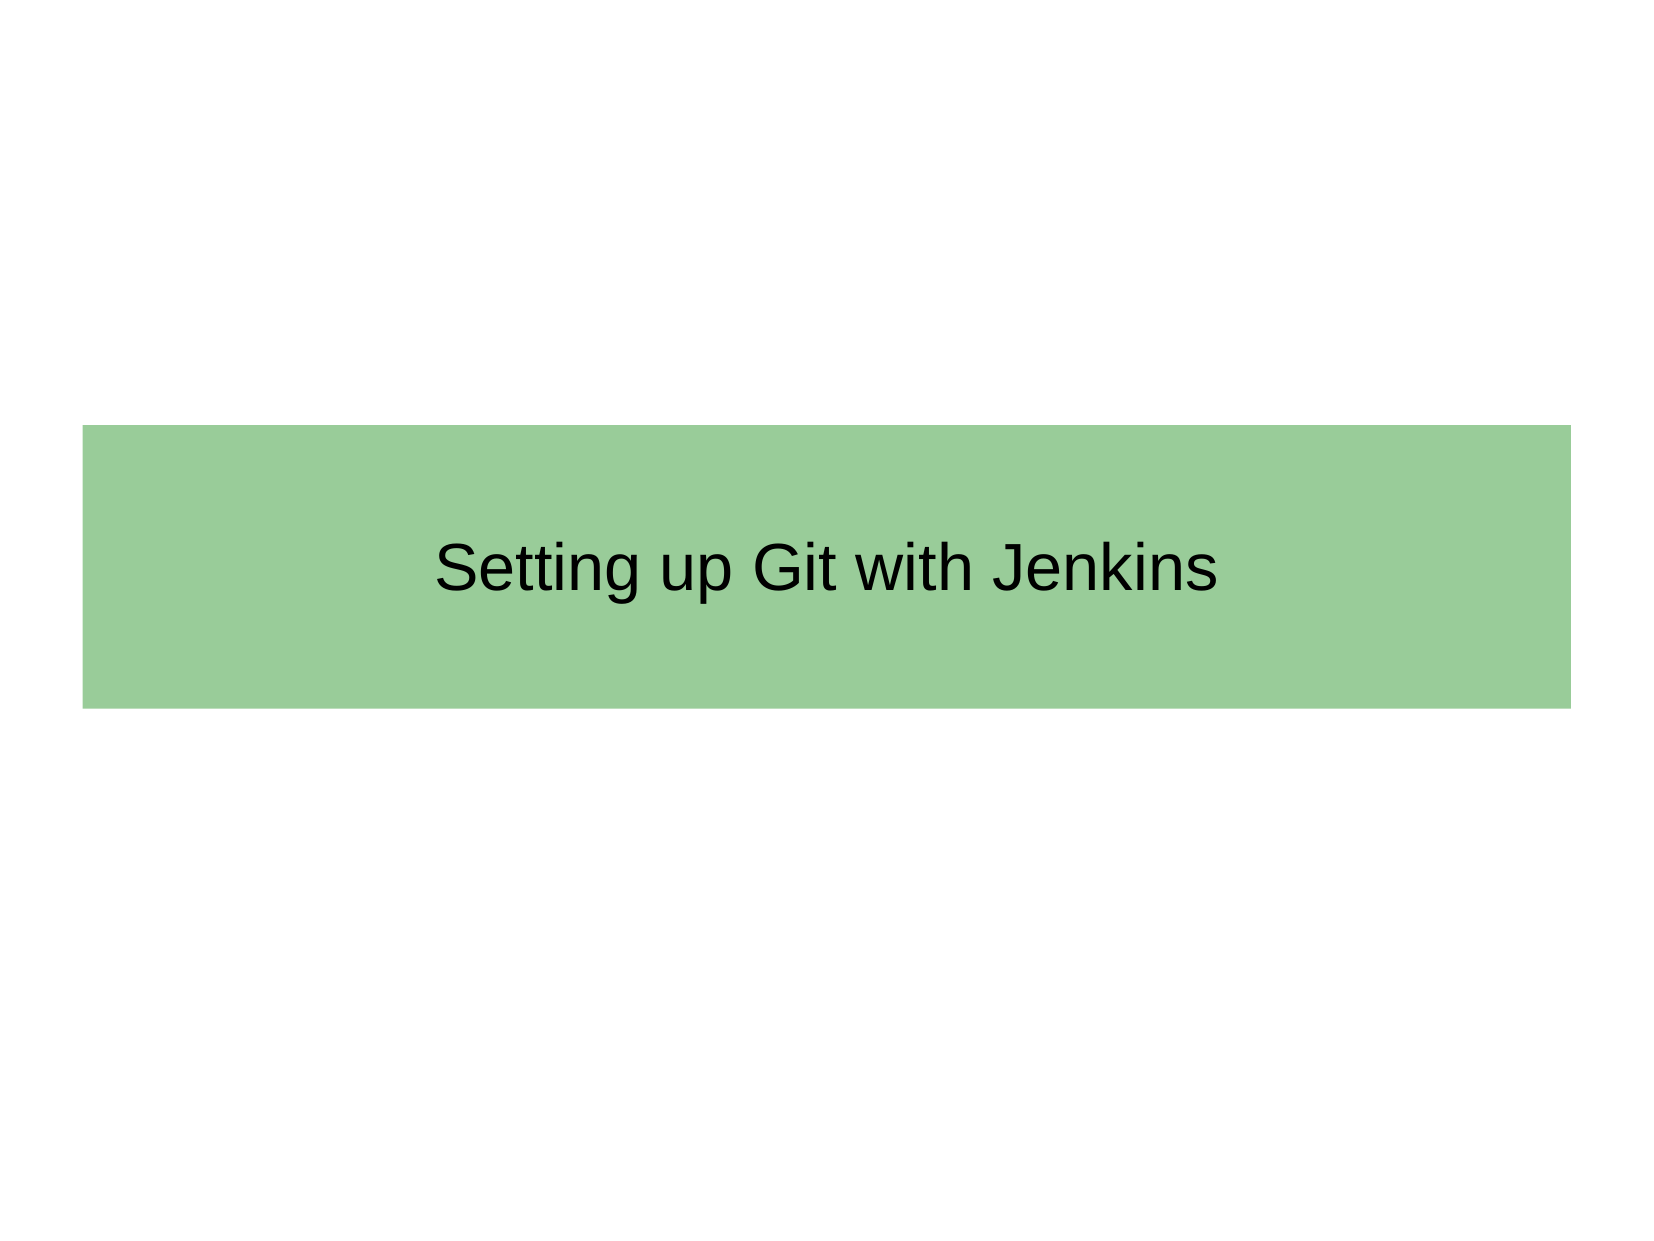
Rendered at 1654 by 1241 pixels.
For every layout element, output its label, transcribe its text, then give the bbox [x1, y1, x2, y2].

subtitle Setting up Git with Jenkins [82, 425, 1571, 709]
